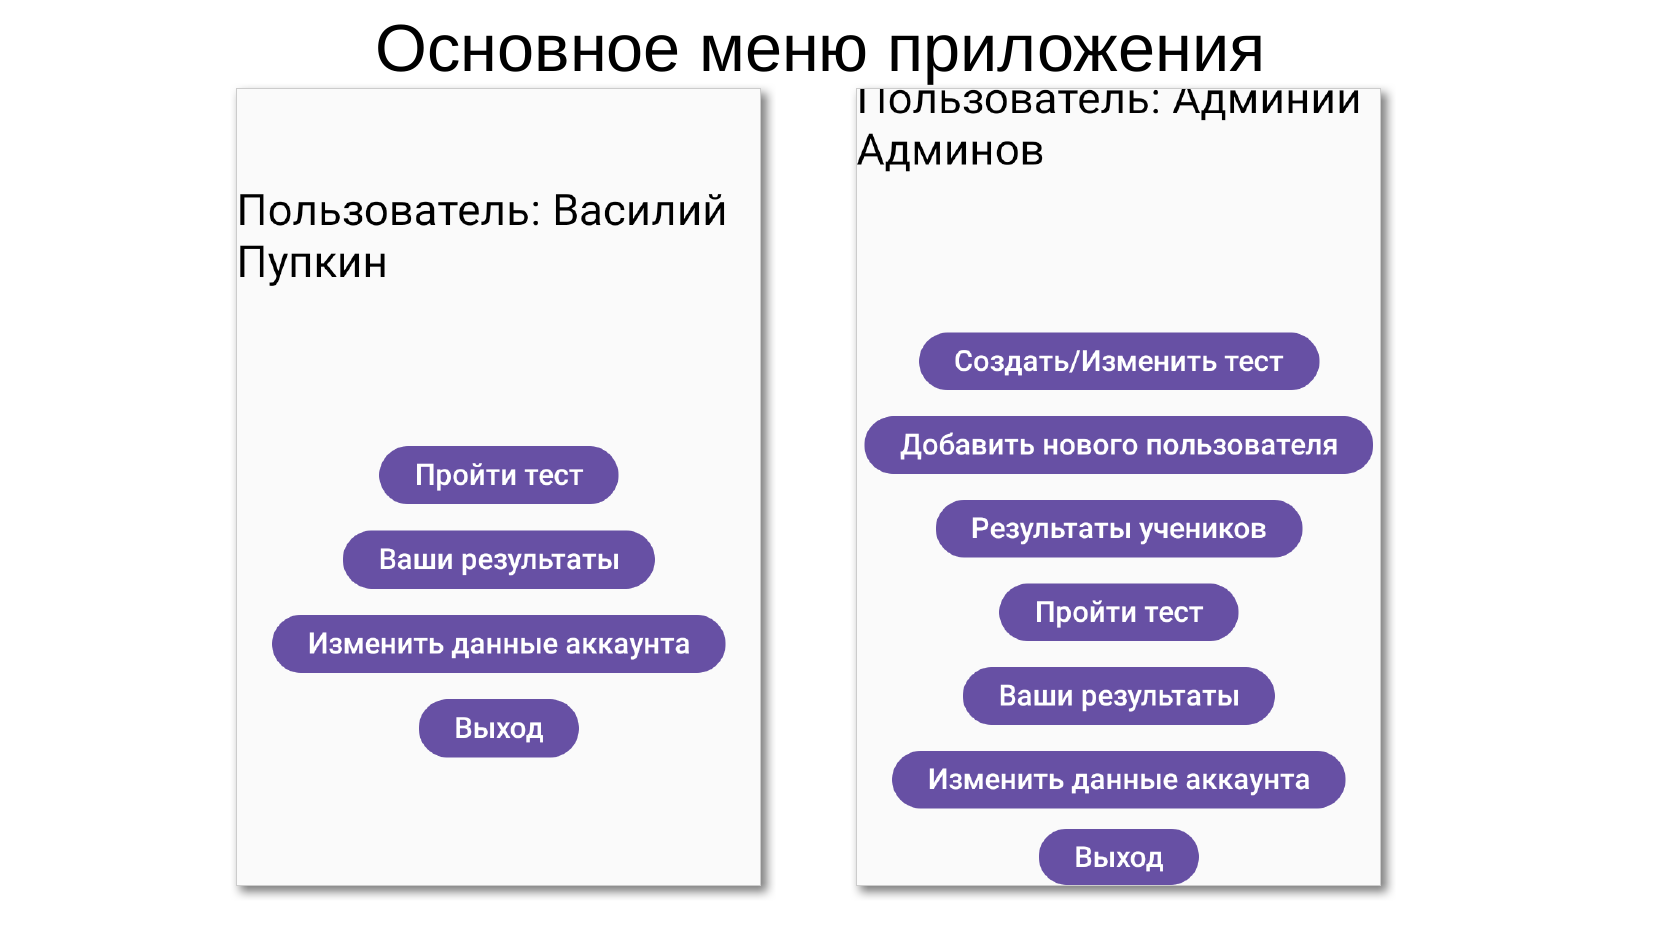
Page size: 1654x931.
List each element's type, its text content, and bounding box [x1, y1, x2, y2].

picture [856, 88, 1381, 886]
picture [236, 88, 761, 886]
title Основное меню приложения [76, 0, 1565, 126]
